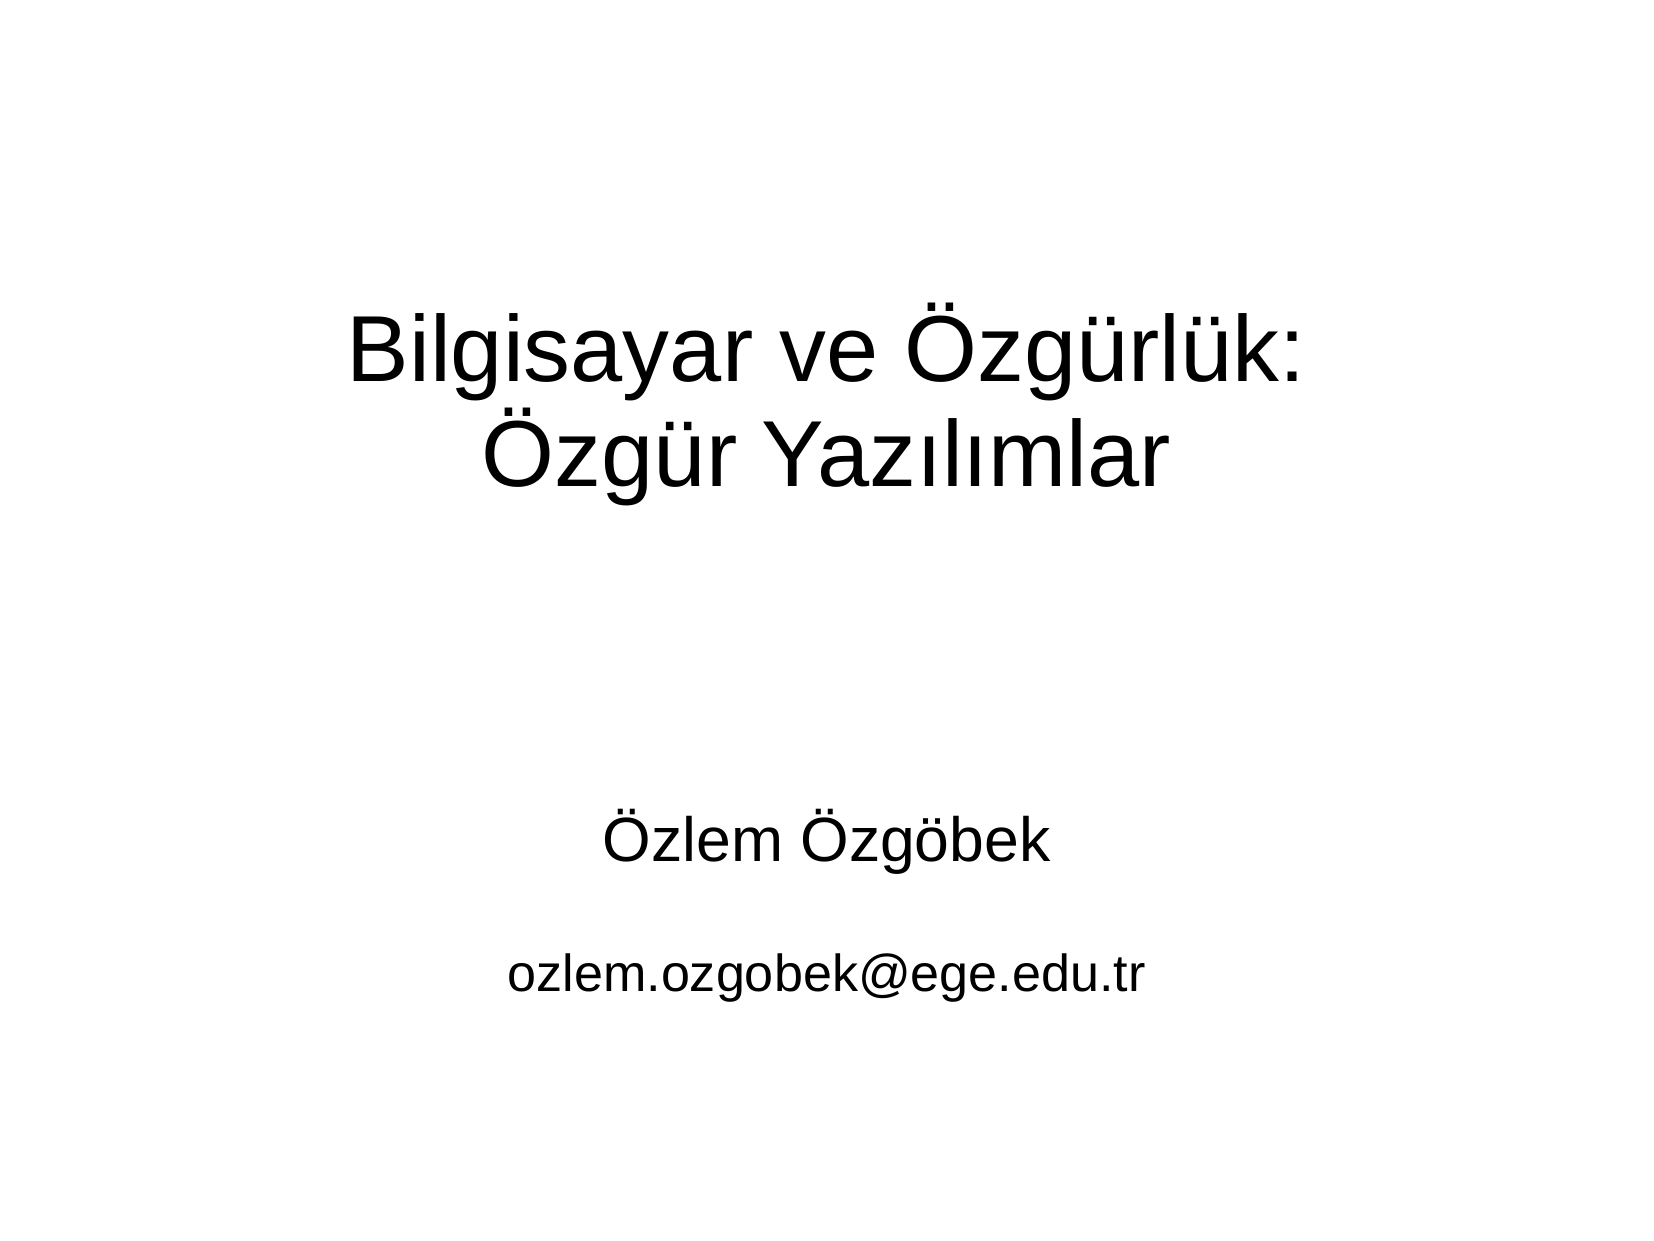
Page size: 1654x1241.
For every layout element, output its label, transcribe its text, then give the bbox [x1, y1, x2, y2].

subtitle Bilgisayar ve Özgürlük: Özgür Yazılımlar Özlem Özgöbek ozlem.ozgobek@ege.edu.tr [82, 120, 1571, 1180]
